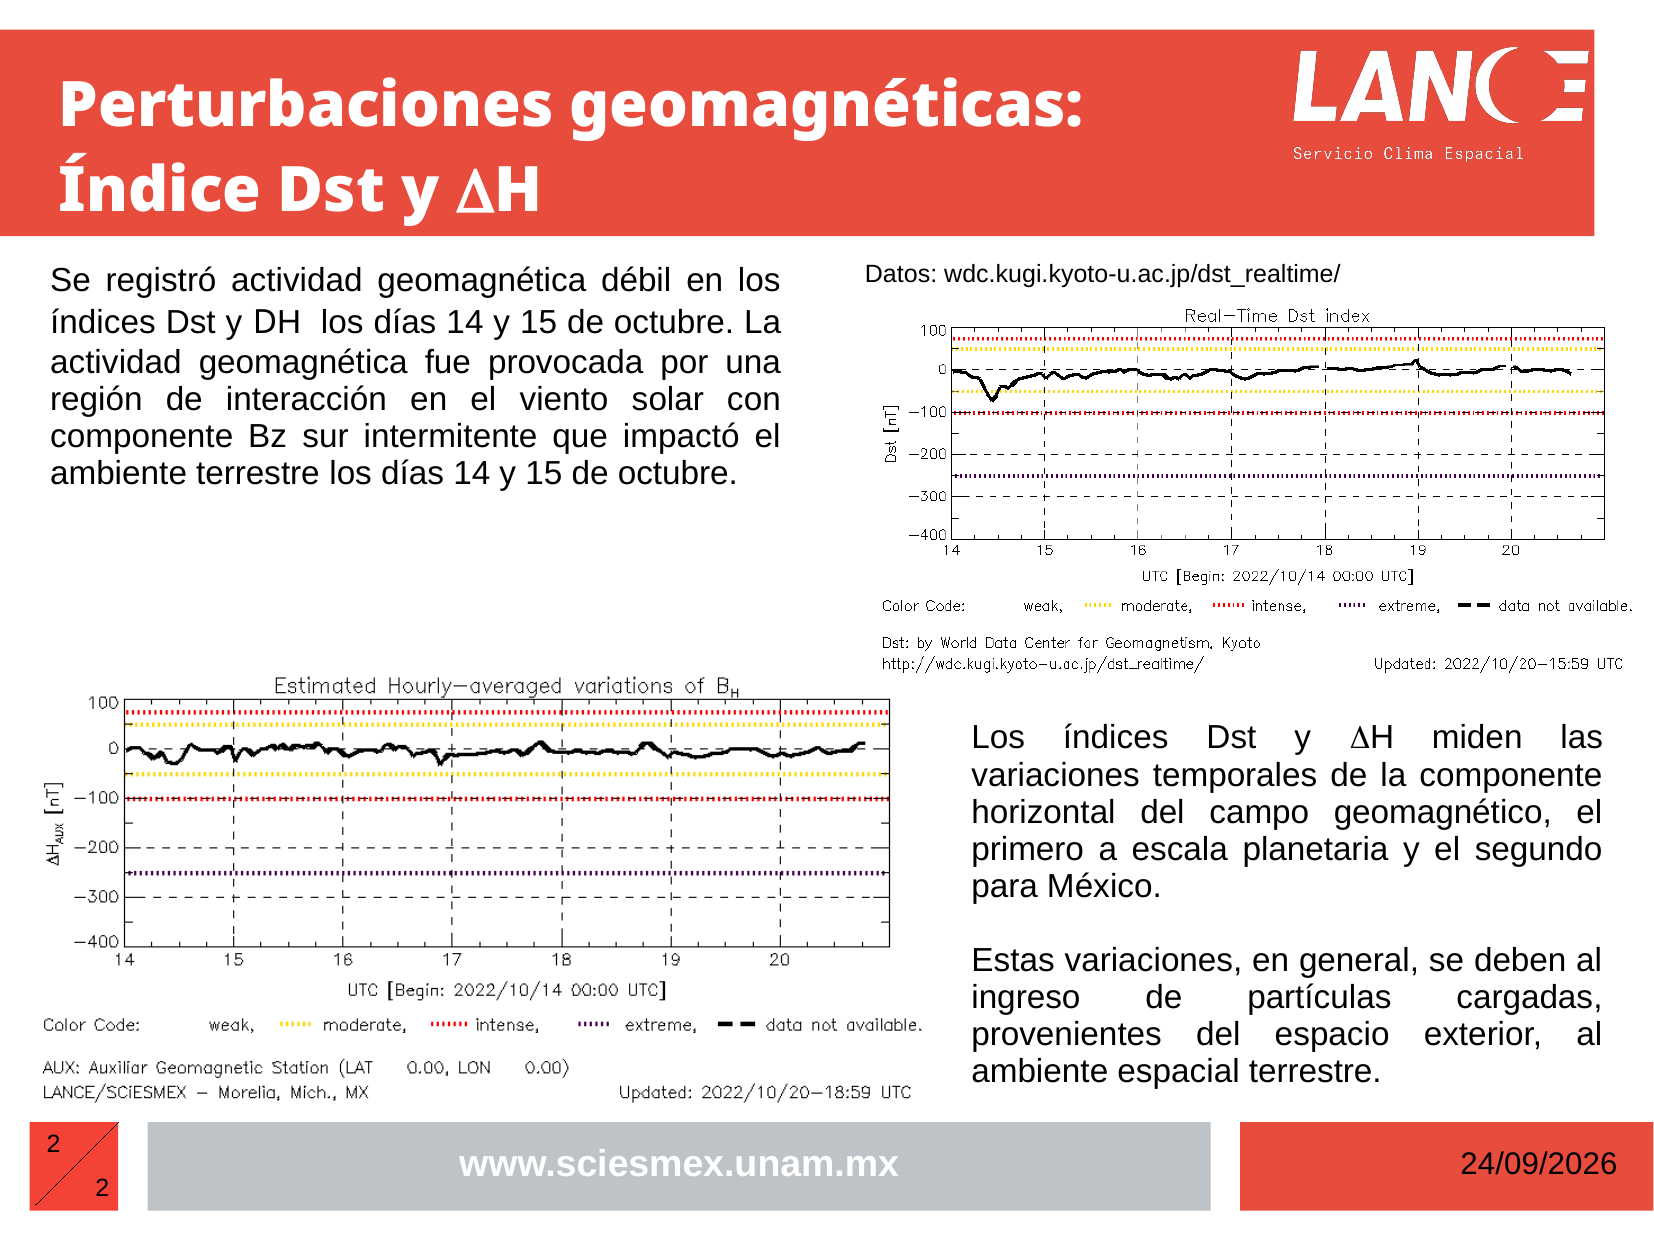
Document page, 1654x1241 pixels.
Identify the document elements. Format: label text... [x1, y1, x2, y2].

title Perturbaciones geomagnéticas: Índice Dst y DH [59, 59, 1312, 207]
text_box Los índices Dst y DH miden las variaciones temporales de la componente horizontal del campo geomagnético, el primero a escala planetaria y el segundo para México. Estas variaciones, en general, se deben al ingreso de partículas cargadas, provenientes del espacio exterior, al ambiente espacial terrestre. [956, 711, 1619, 1097]
text_box 20/10/2022 [1424, 1122, 1654, 1205]
picture [1293, 47, 1589, 162]
text_box Datos: wdc.kugi.kyoto-u.ac.jp/dst_realtime/ [850, 252, 1371, 296]
text_box 2 [35, 1151, 125, 1209]
text_box Se registró actividad geomagnética débil en los índices Dst y DH los días 14 y 15 de octubre. La actividad geomagnética fue provocada por una región de interacción en el viento solar con componente Bz sur intermitente que impactó el ambiente terrestre los días 14 y 15 de octubre. [35, 253, 851, 640]
picture [34, 289, 1642, 1105]
text_box <número> [31, 1122, 176, 1170]
text_box www.sciesmex.unam.mx [153, 1122, 1205, 1205]
